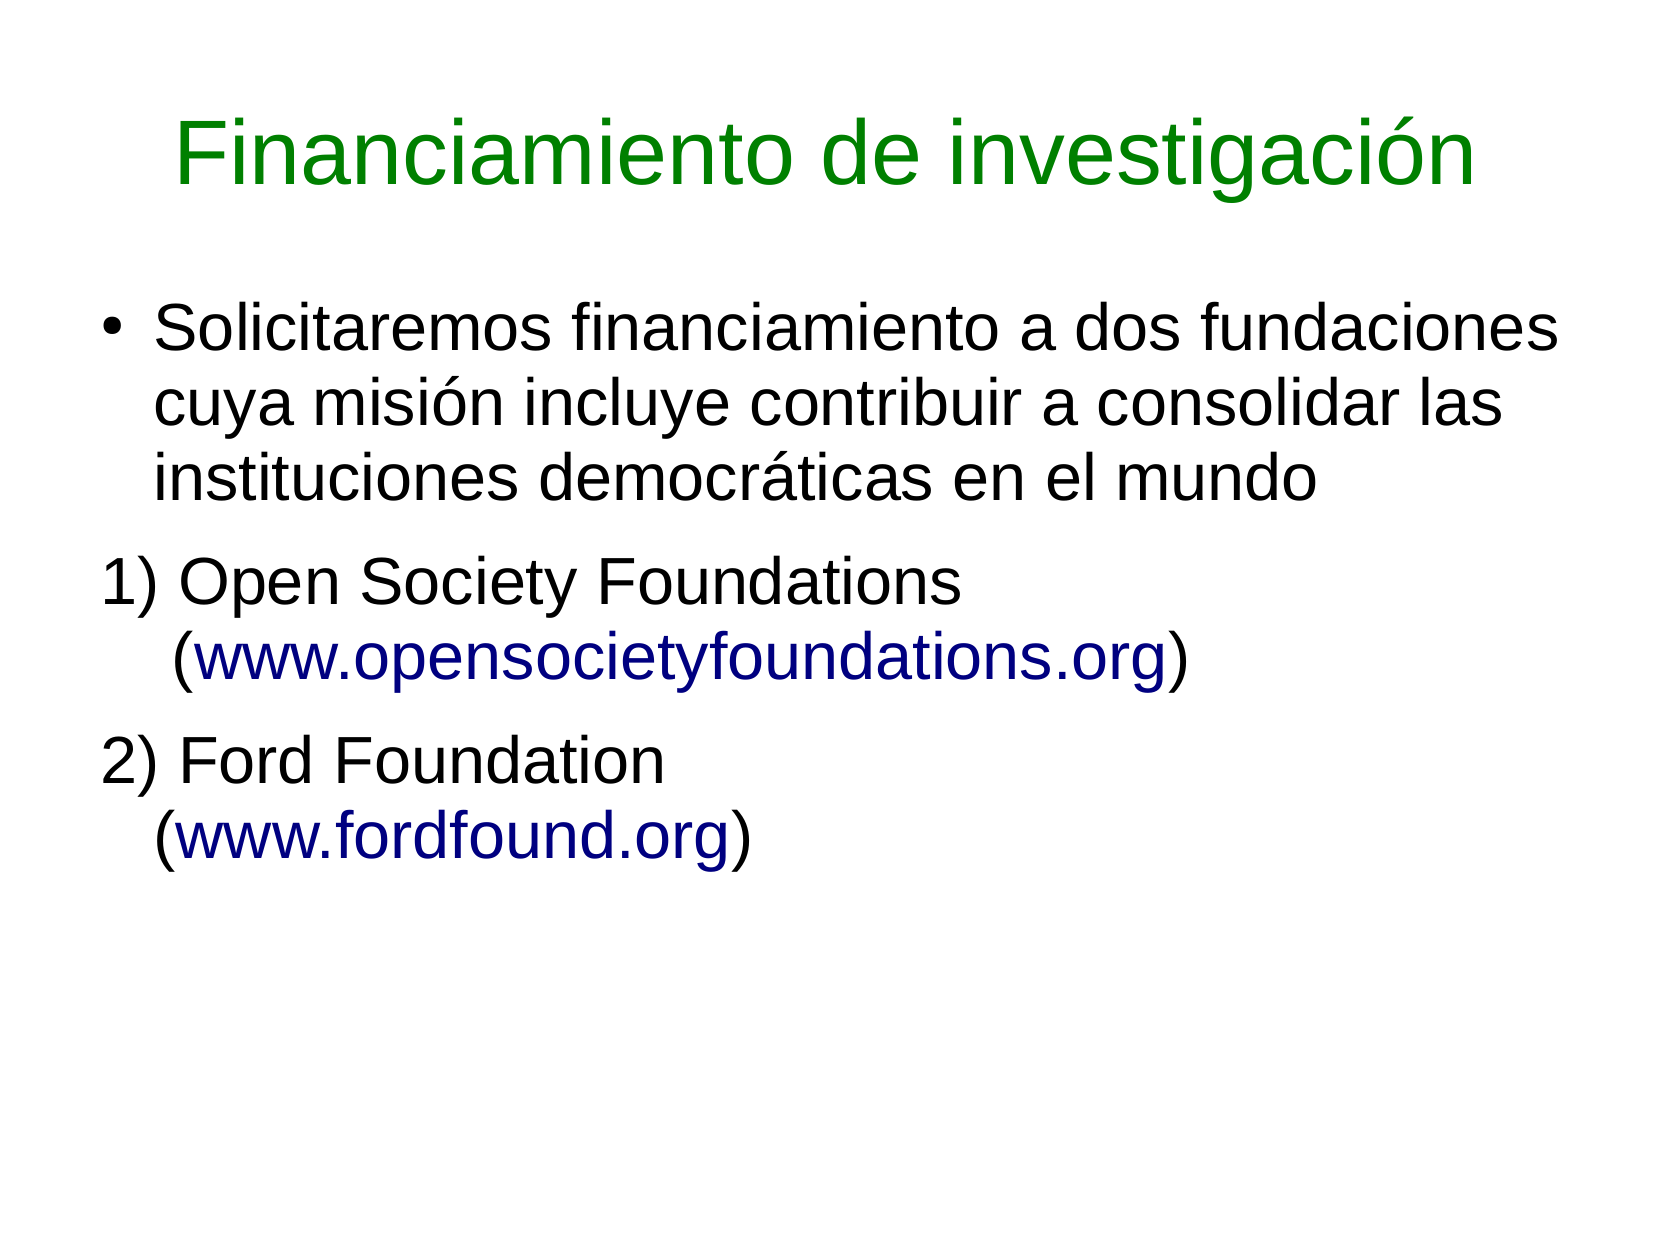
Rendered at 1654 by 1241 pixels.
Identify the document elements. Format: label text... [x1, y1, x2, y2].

title Financiamiento de investigación [82, 49, 1571, 257]
list Solicitaremos financiamiento a dos fundaciones cuya misión incluye contribuir a consolidar las instituciones democráticas en el mundo Open Society Foundations (www.opensocietyfoundations.org) Ford Foundation (www.fordfound.org) [82, 290, 1571, 1109]
